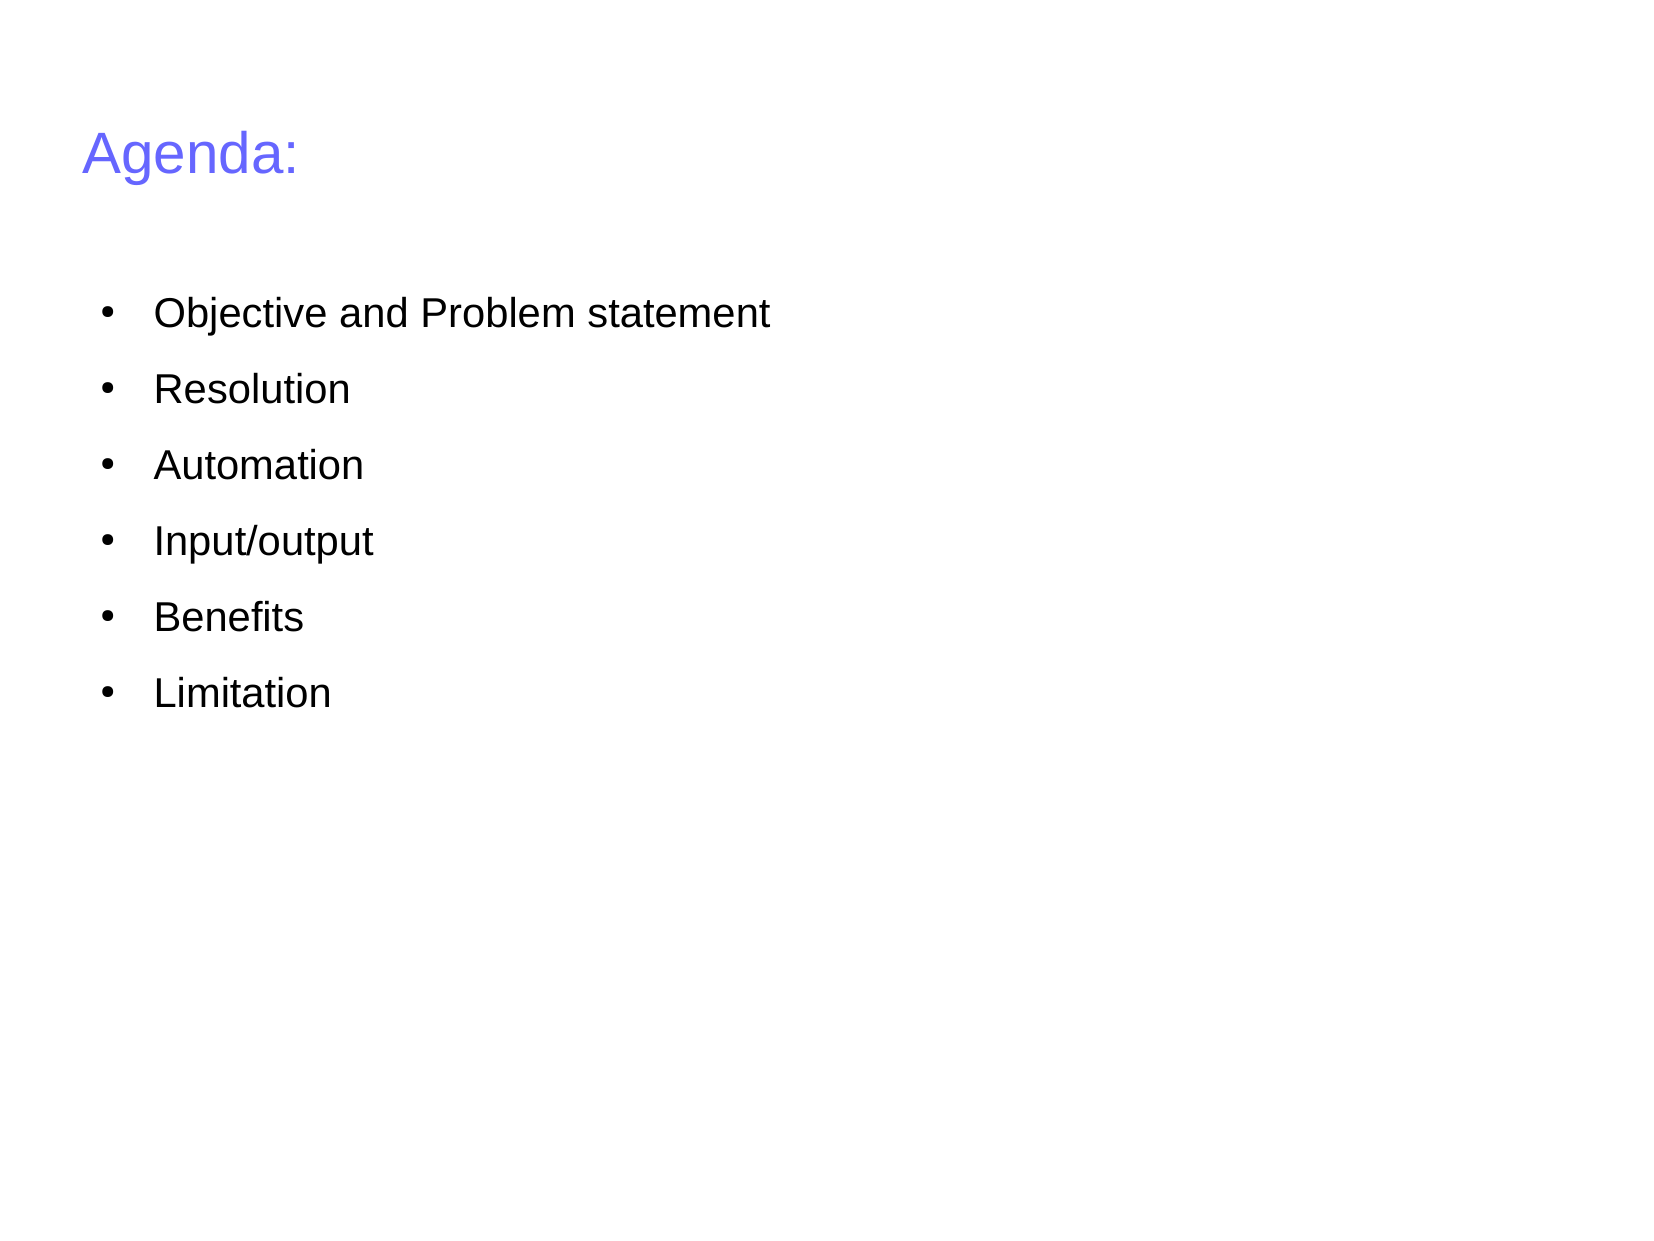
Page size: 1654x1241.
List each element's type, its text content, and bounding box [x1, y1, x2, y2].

list Objective and Problem statement Resolution Automation Input/output Benefits Limitation [82, 290, 1571, 1109]
title Agenda: [82, 49, 1571, 257]
